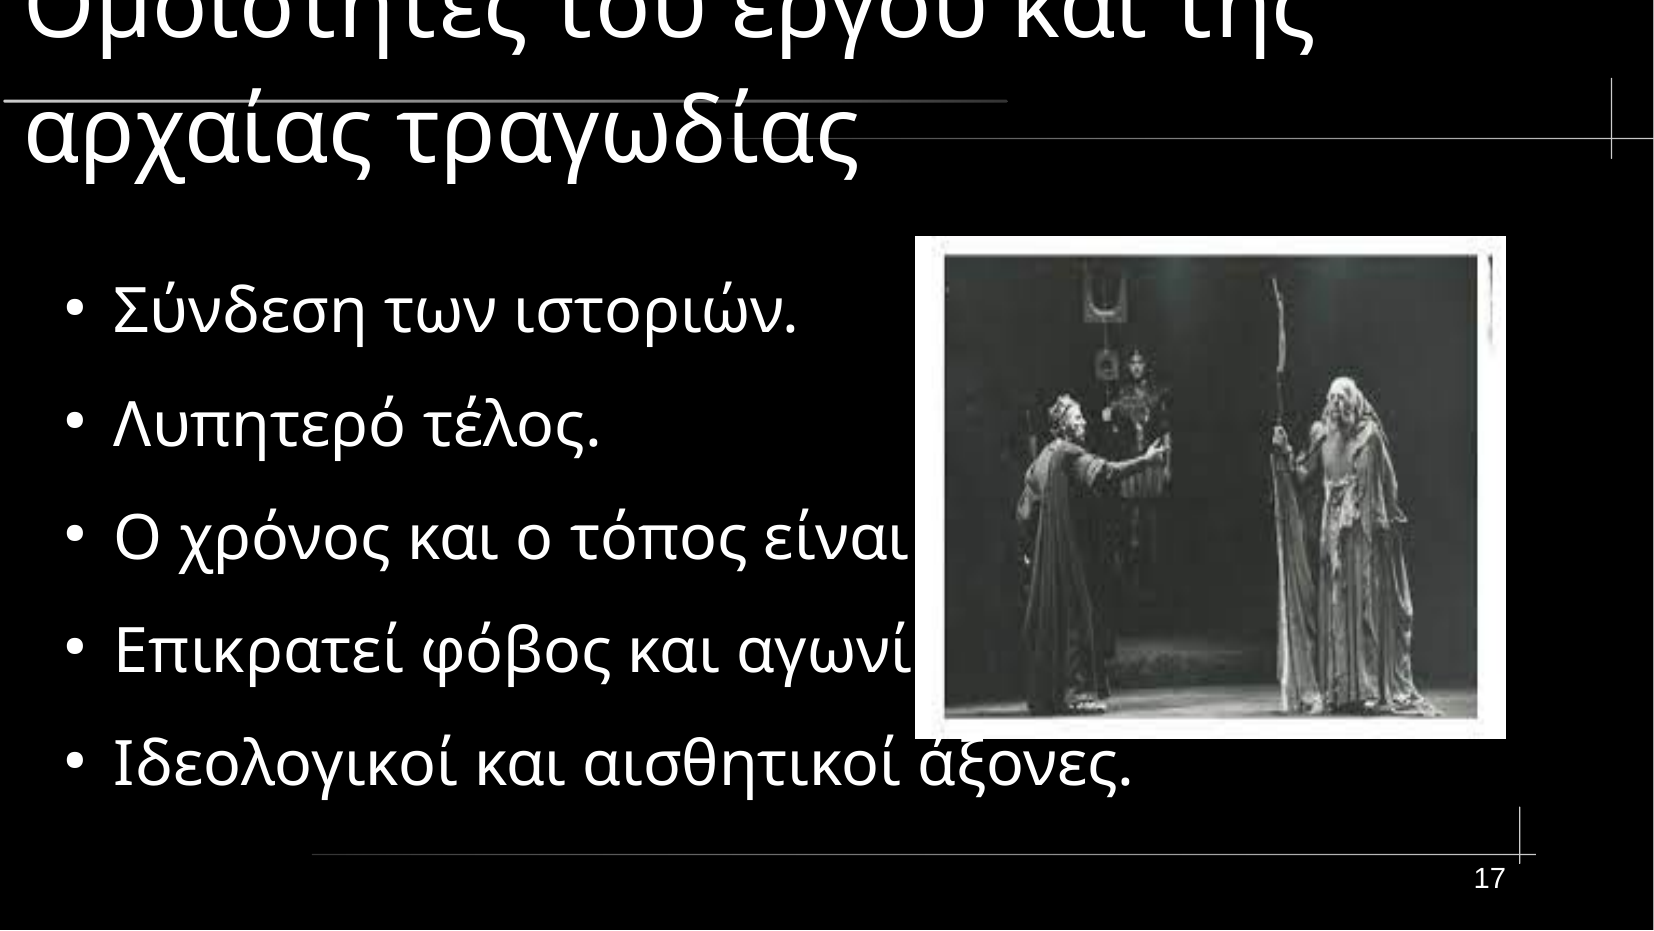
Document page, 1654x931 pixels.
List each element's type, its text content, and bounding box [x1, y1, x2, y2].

list Σύνδεση των ιστοριών. Λυπητερό τέλος. Ο χρόνος και ο τόπος είναι ίδιος. Επικρατεί φόβος και αγωνία. Ιδεολογικοί και αισθητικοί άξονες. [47, 265, 1536, 806]
picture [915, 236, 1506, 739]
title Ομοιότητες του έργου και της αρχαίας τραγωδίας [23, 11, 1589, 119]
